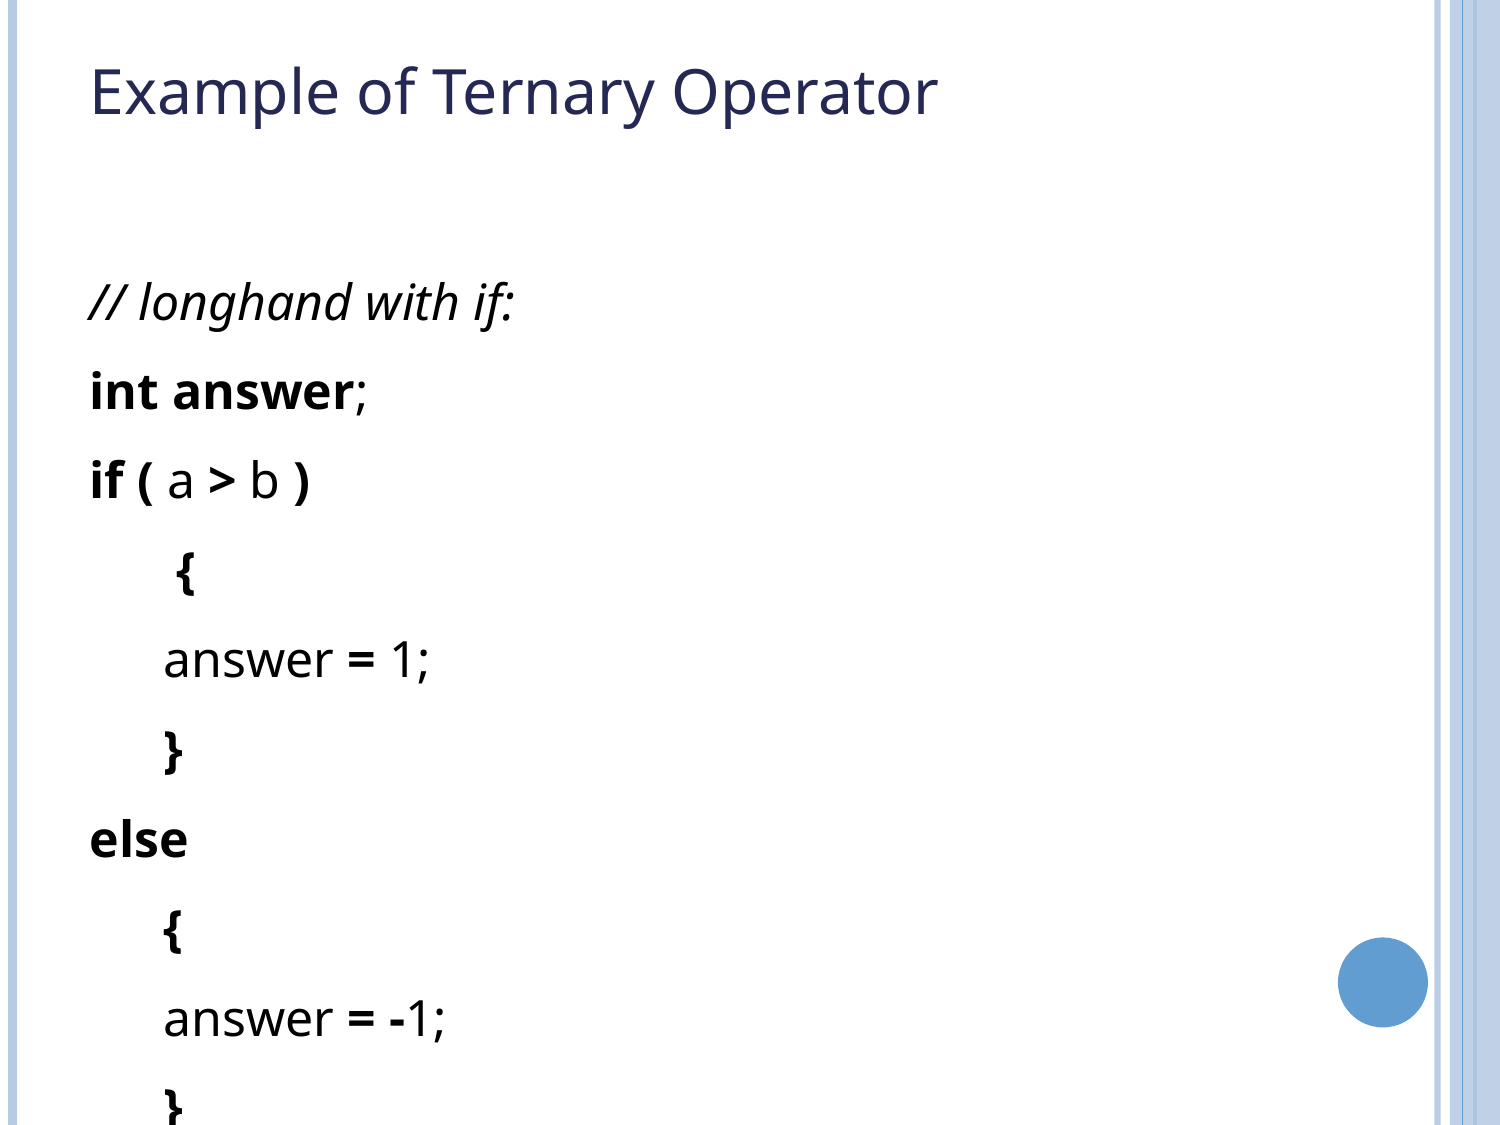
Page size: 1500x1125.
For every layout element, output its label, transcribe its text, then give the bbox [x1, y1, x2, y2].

list // longhand with if: int answer; if ( a > b ) { answer = 1; } else { answer = -1; } // can be written more tersely with the ternary operator as: int answer = a > b ? 1 : -1; [75, 262, 1425, 1071]
title Example of Ternary Operator [75, 45, 1300, 233]
